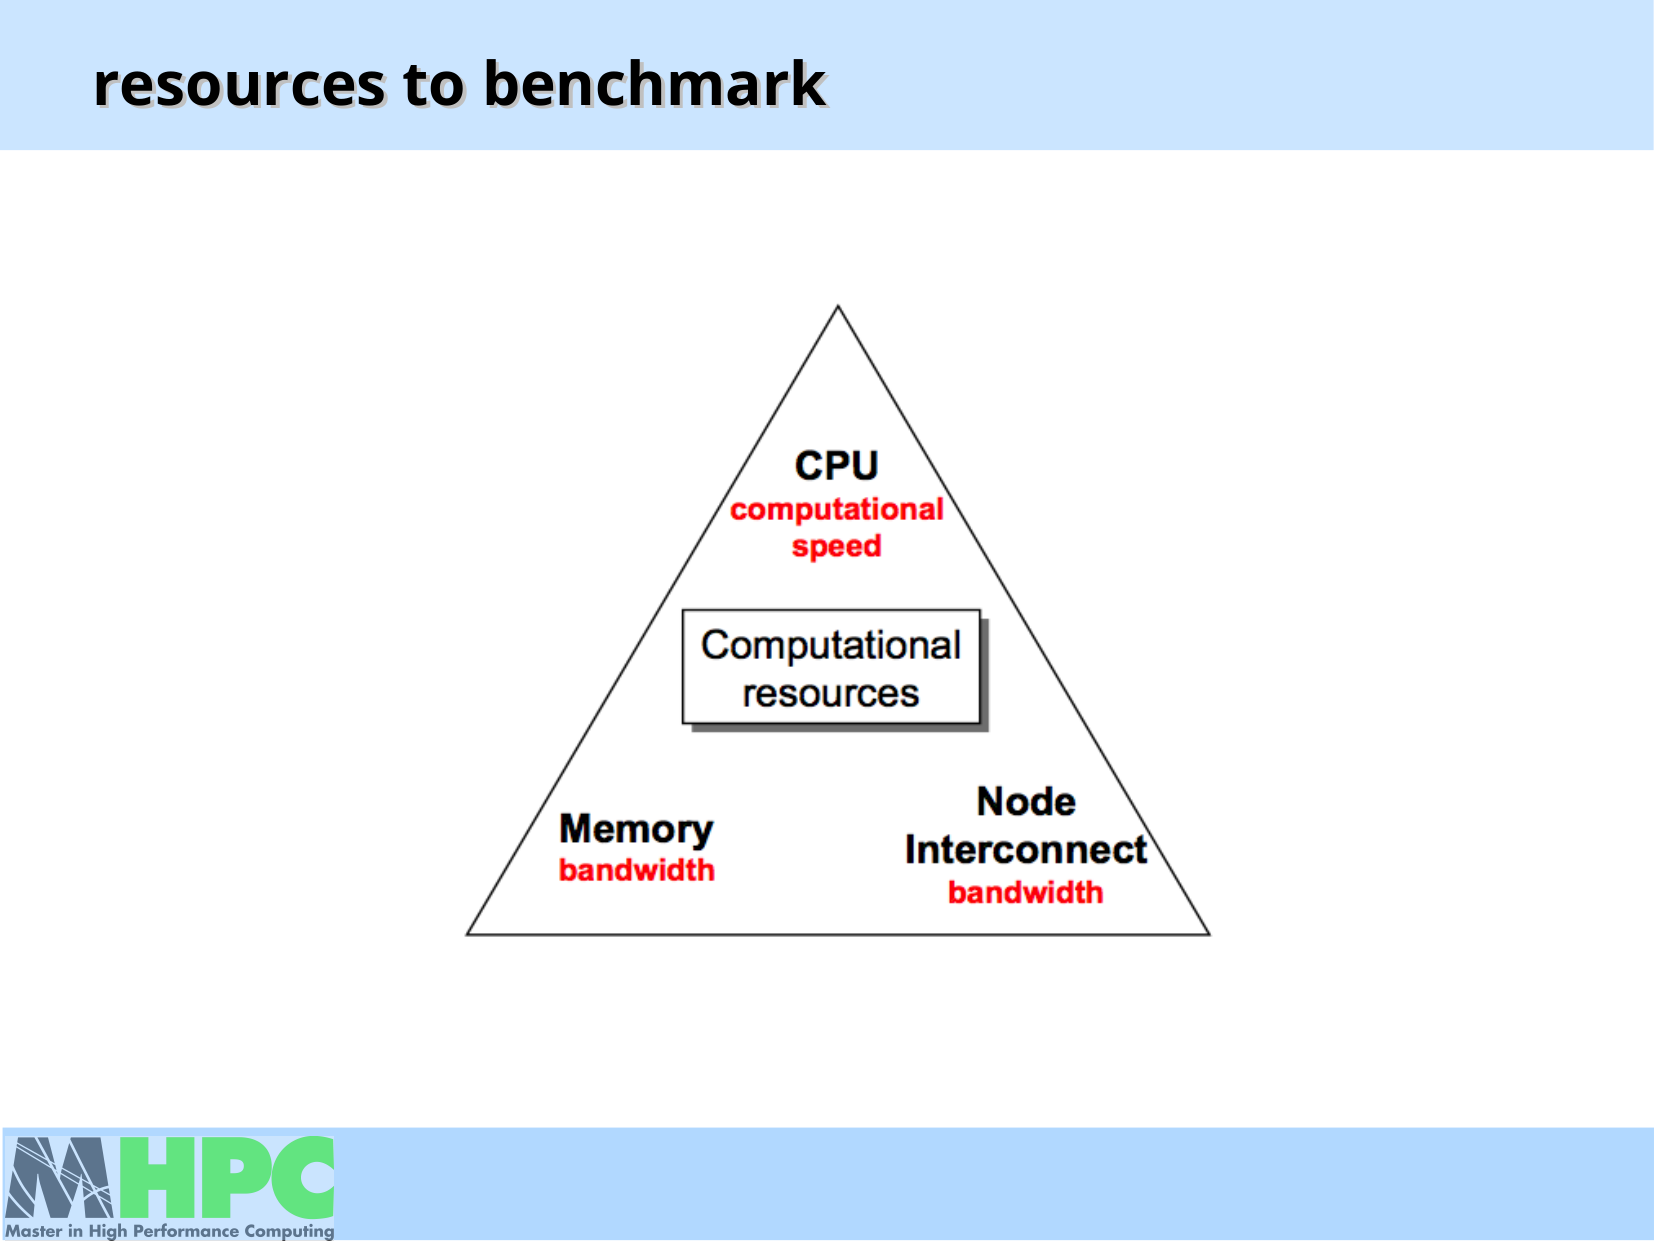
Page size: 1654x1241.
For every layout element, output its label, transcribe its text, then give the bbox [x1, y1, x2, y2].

picture [385, 250, 1291, 1028]
title resources to benchmark [76, 0, 1423, 179]
